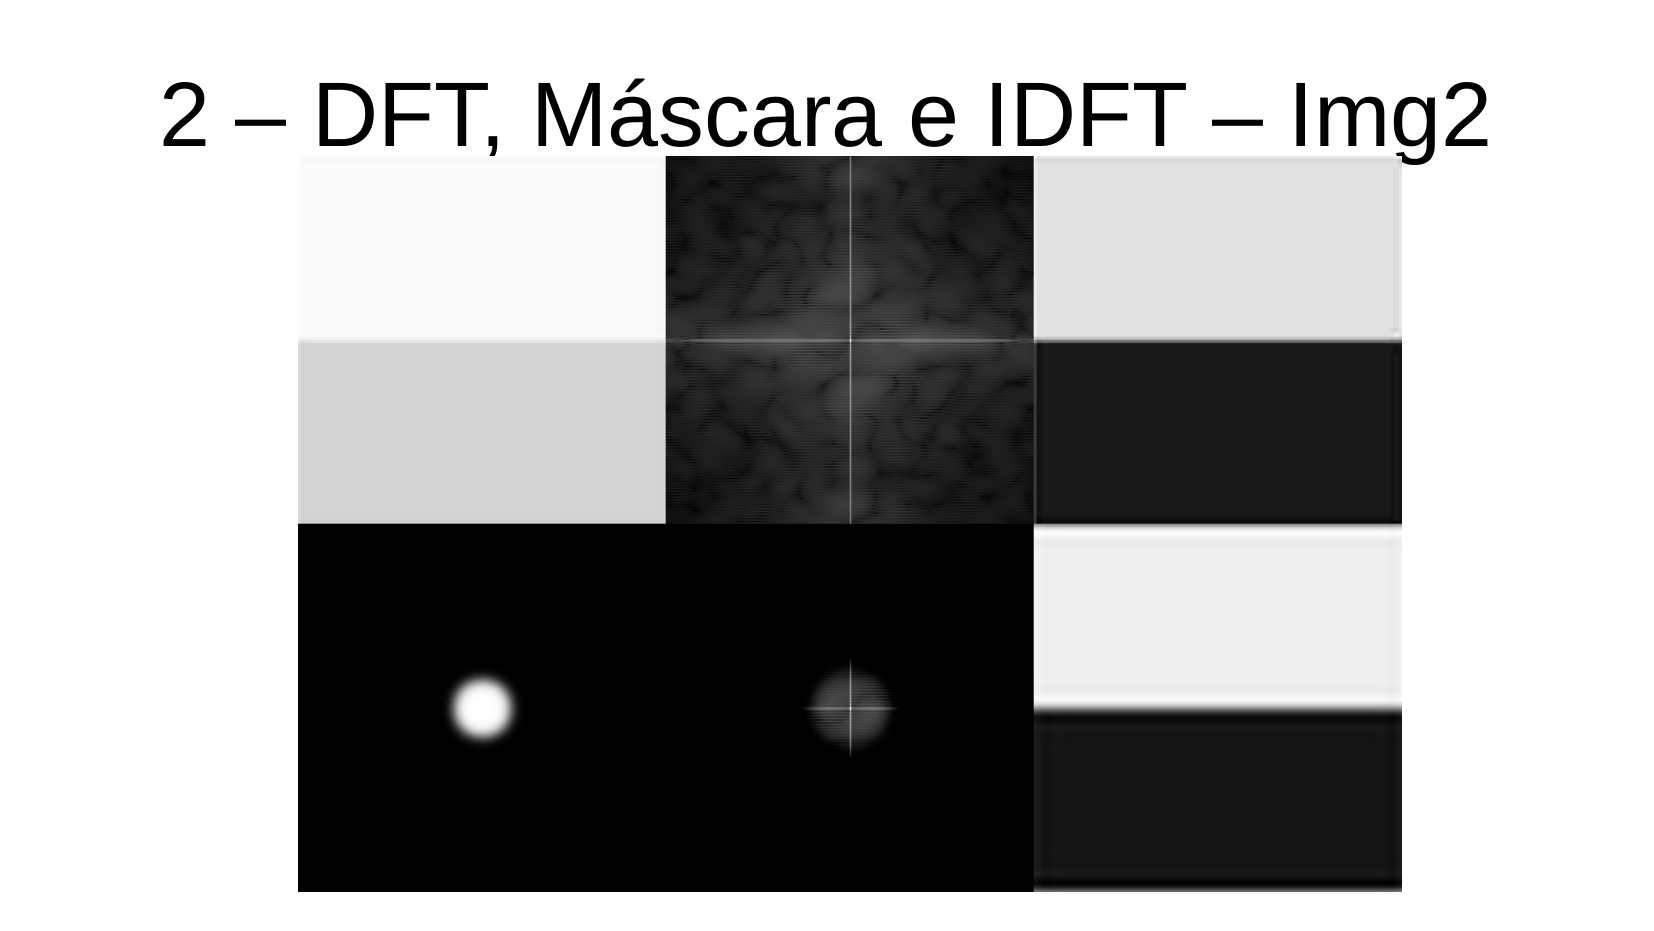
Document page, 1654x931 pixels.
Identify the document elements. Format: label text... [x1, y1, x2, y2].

picture [298, 156, 1402, 892]
title 2 – DFT, Máscara e IDFT – Img2 [82, 37, 1571, 193]
